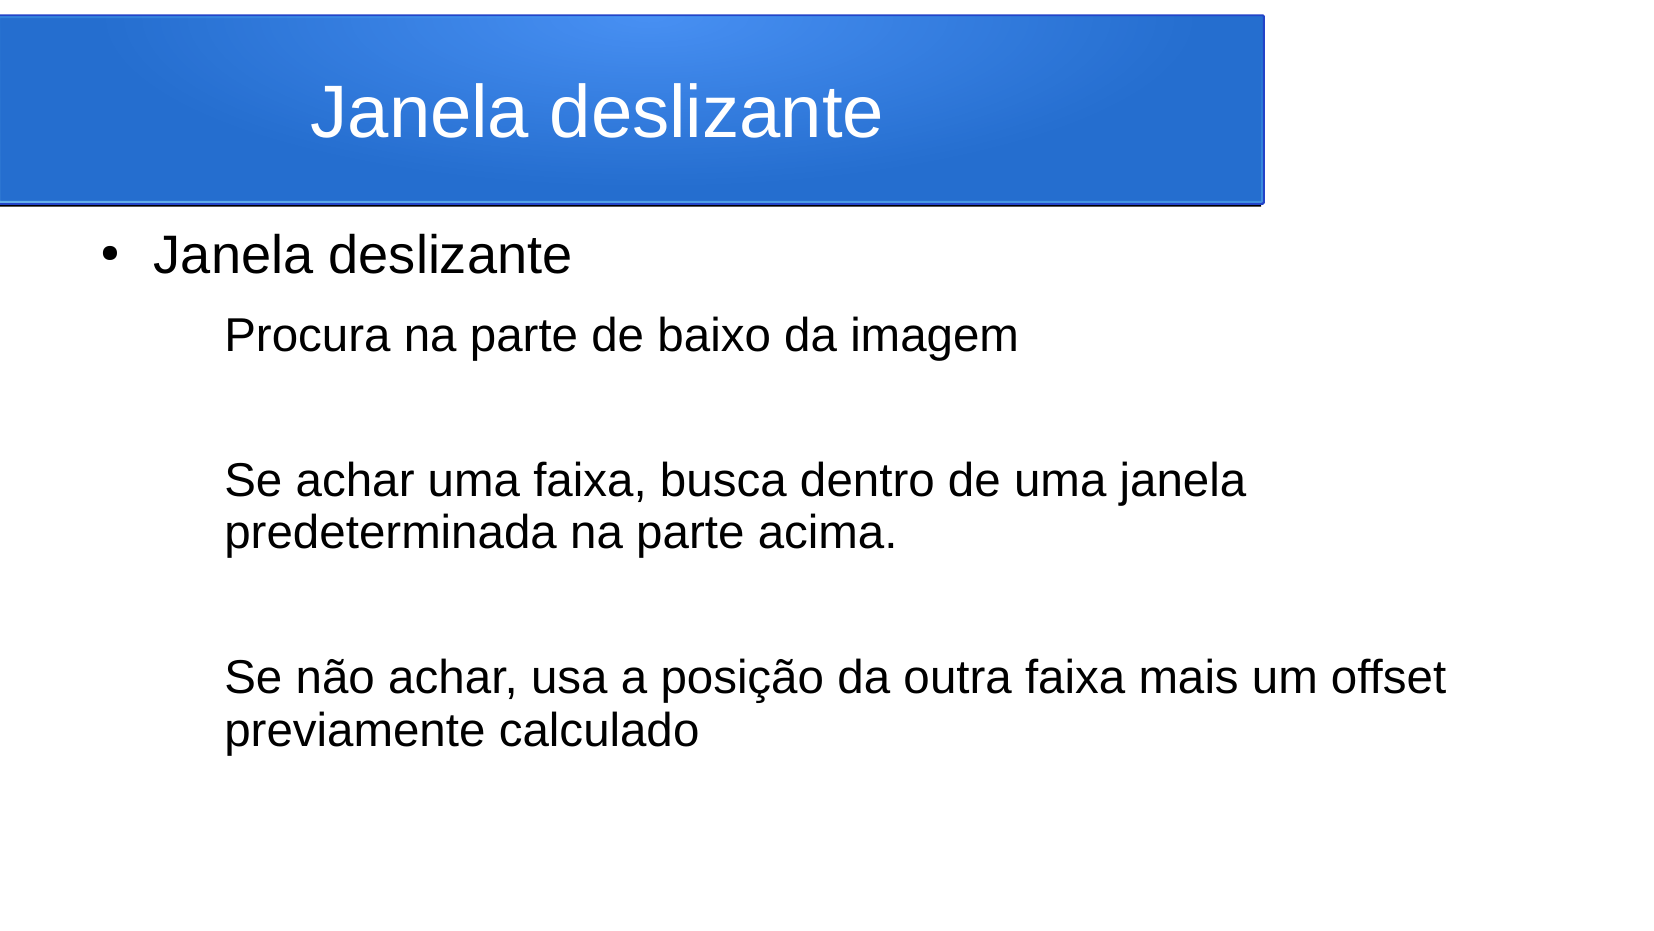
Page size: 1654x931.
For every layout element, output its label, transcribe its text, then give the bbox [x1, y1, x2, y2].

title Janela deslizante [82, 35, 1235, 189]
list Janela deslizante Procura na parte de baixo da imagem Se achar uma faixa, busca dentro de uma janela predeterminada na parte acima. Se não achar, usa a posição da outra faixa mais um offset previamente calculado [82, 224, 1571, 764]
